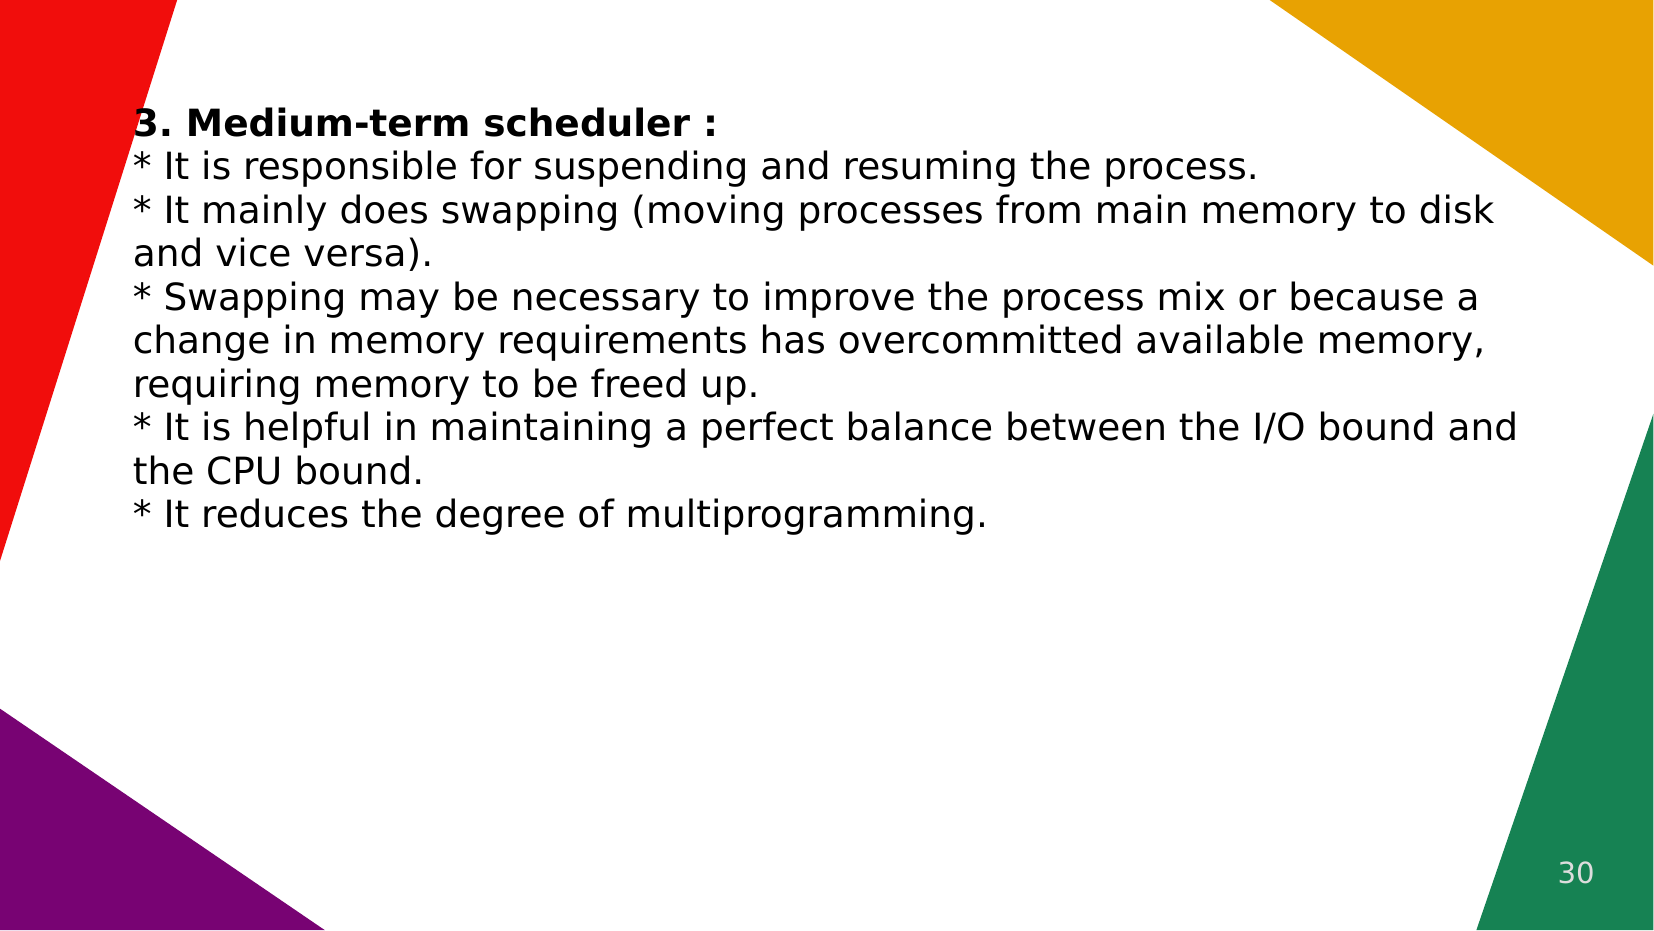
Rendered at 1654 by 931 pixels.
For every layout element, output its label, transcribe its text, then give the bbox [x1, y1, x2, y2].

text_box 3. Medium-term scheduler : * It is responsible for suspending and resuming the process. * It mainly does swapping (moving processes from main memory to disk and vice versa). * Swapping may be necessary to improve the process mix or because a change in memory requirements has overcommitted available memory, requiring memory to be freed up. * It is helpful in maintaining a perfect balance between the I/O bound and the CPU bound. * It reduces the degree of multiprogramming. [118, 93, 1539, 768]
